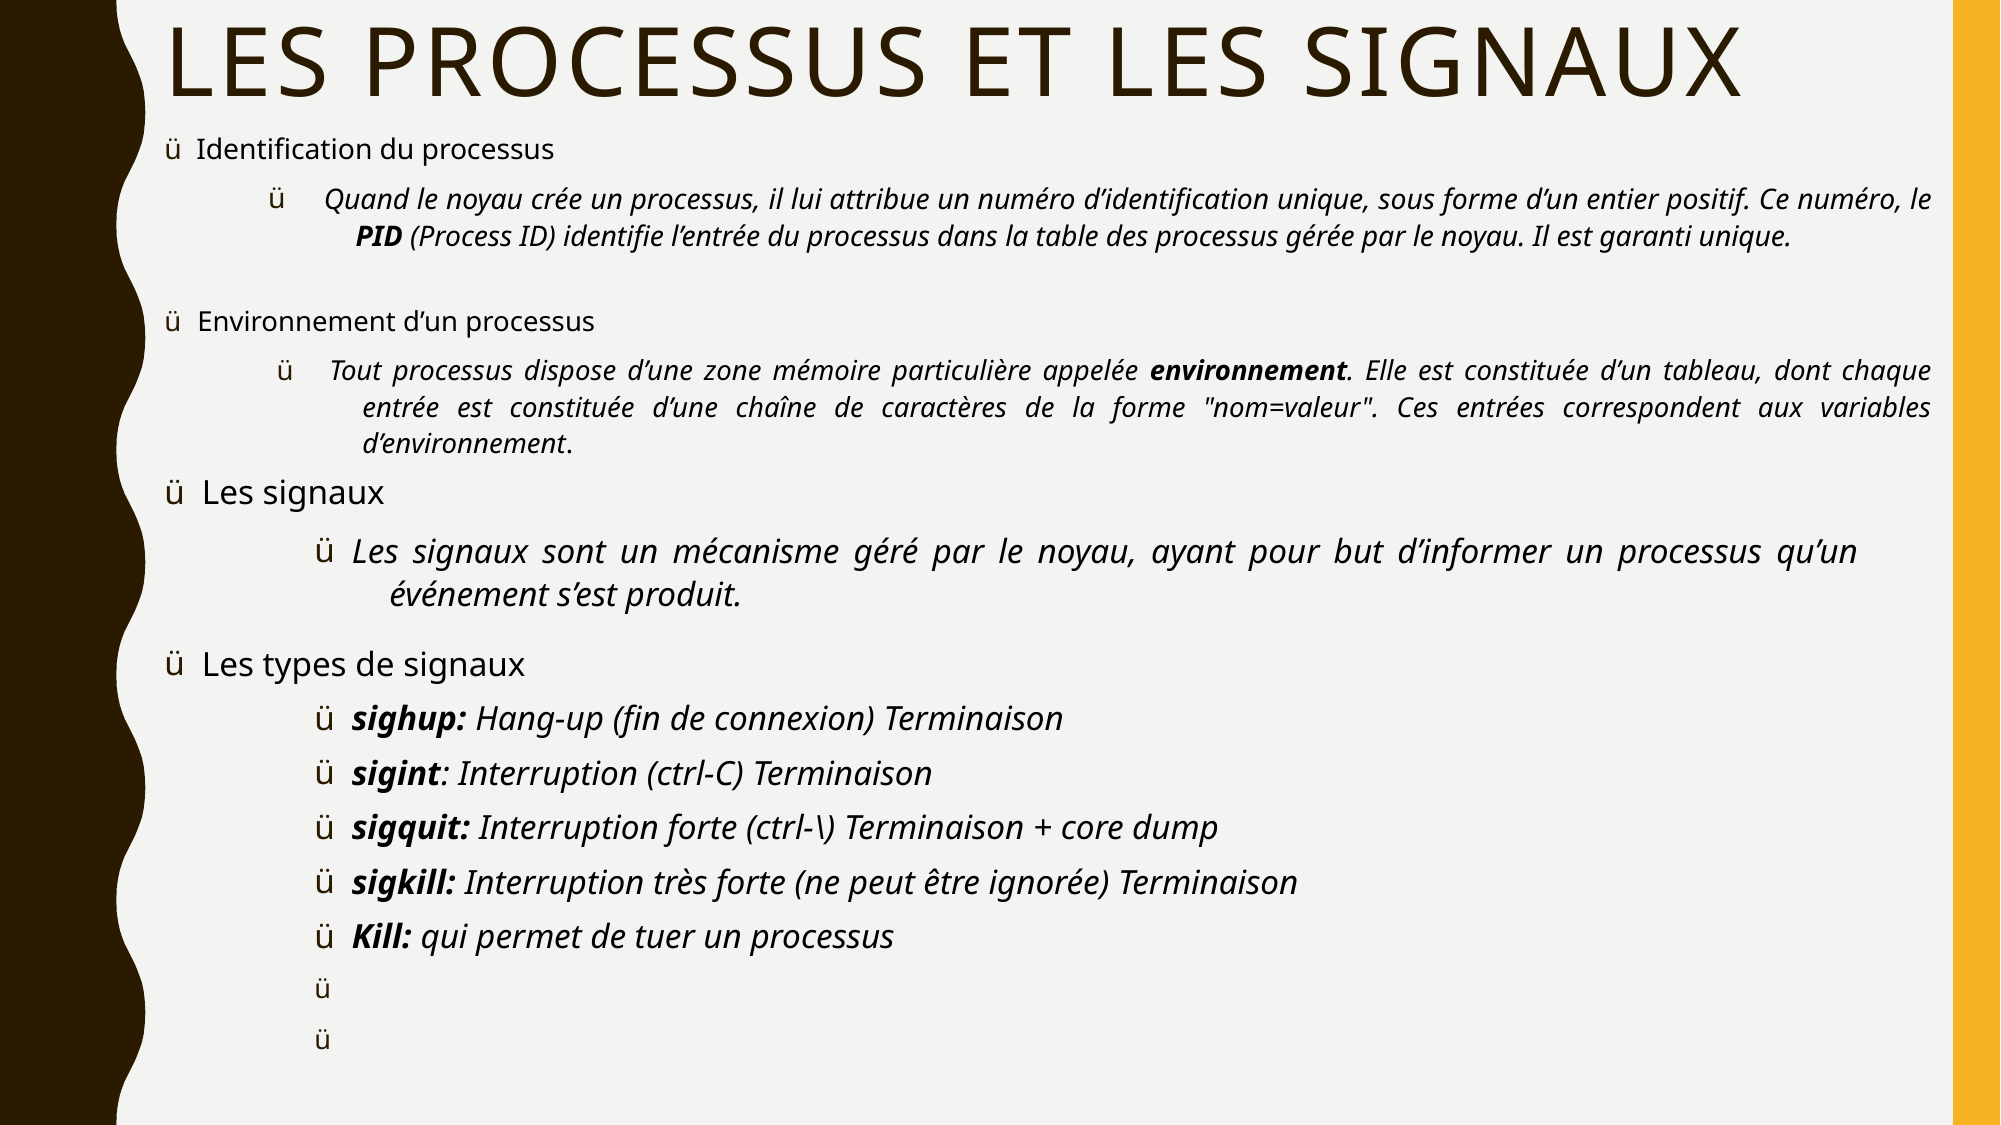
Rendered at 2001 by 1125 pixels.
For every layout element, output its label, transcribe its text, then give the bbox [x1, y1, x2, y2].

text_box Environnement d’un processus Tout processus dispose d’une zone mémoire particulière appelée environnement. Elle est constituée d’un tableau, dont chaque entrée est constituée d’une chaîne de caractères de la forme "nom=valeur". Ces entrées correspondent aux variables d’environnement. [149, 293, 1947, 460]
text_box Les signaux Les signaux sont un mécanisme géré par le noyau, ayant pour but d’informer un processus qu’un événement s’est produit. [149, 460, 1947, 633]
text_box Les types de signaux sighup: Hang-up (fin de connexion) Terminaison sigint: Interruption (ctrl-C) Terminaison sigquit: Interruption forte (ctrl-\) Terminaison + core dump sigkill: Interruption très forte (ne peut être ignorée) Terminaison Kill: qui permet de tuer un processus [149, 635, 1947, 964]
title LES PROCESSUS ET LES SIGNAUX [149, 6, 1820, 120]
list Identification du processus Quand le noyau crée un processus, il lui attribue un numéro d’identification unique, sous forme d’un entier positif. Ce numéro, le PID (Process ID) identifie l’entrée du processus dans la table des processus gérée par le noyau. Il est garanti unique. [149, 120, 1947, 293]
